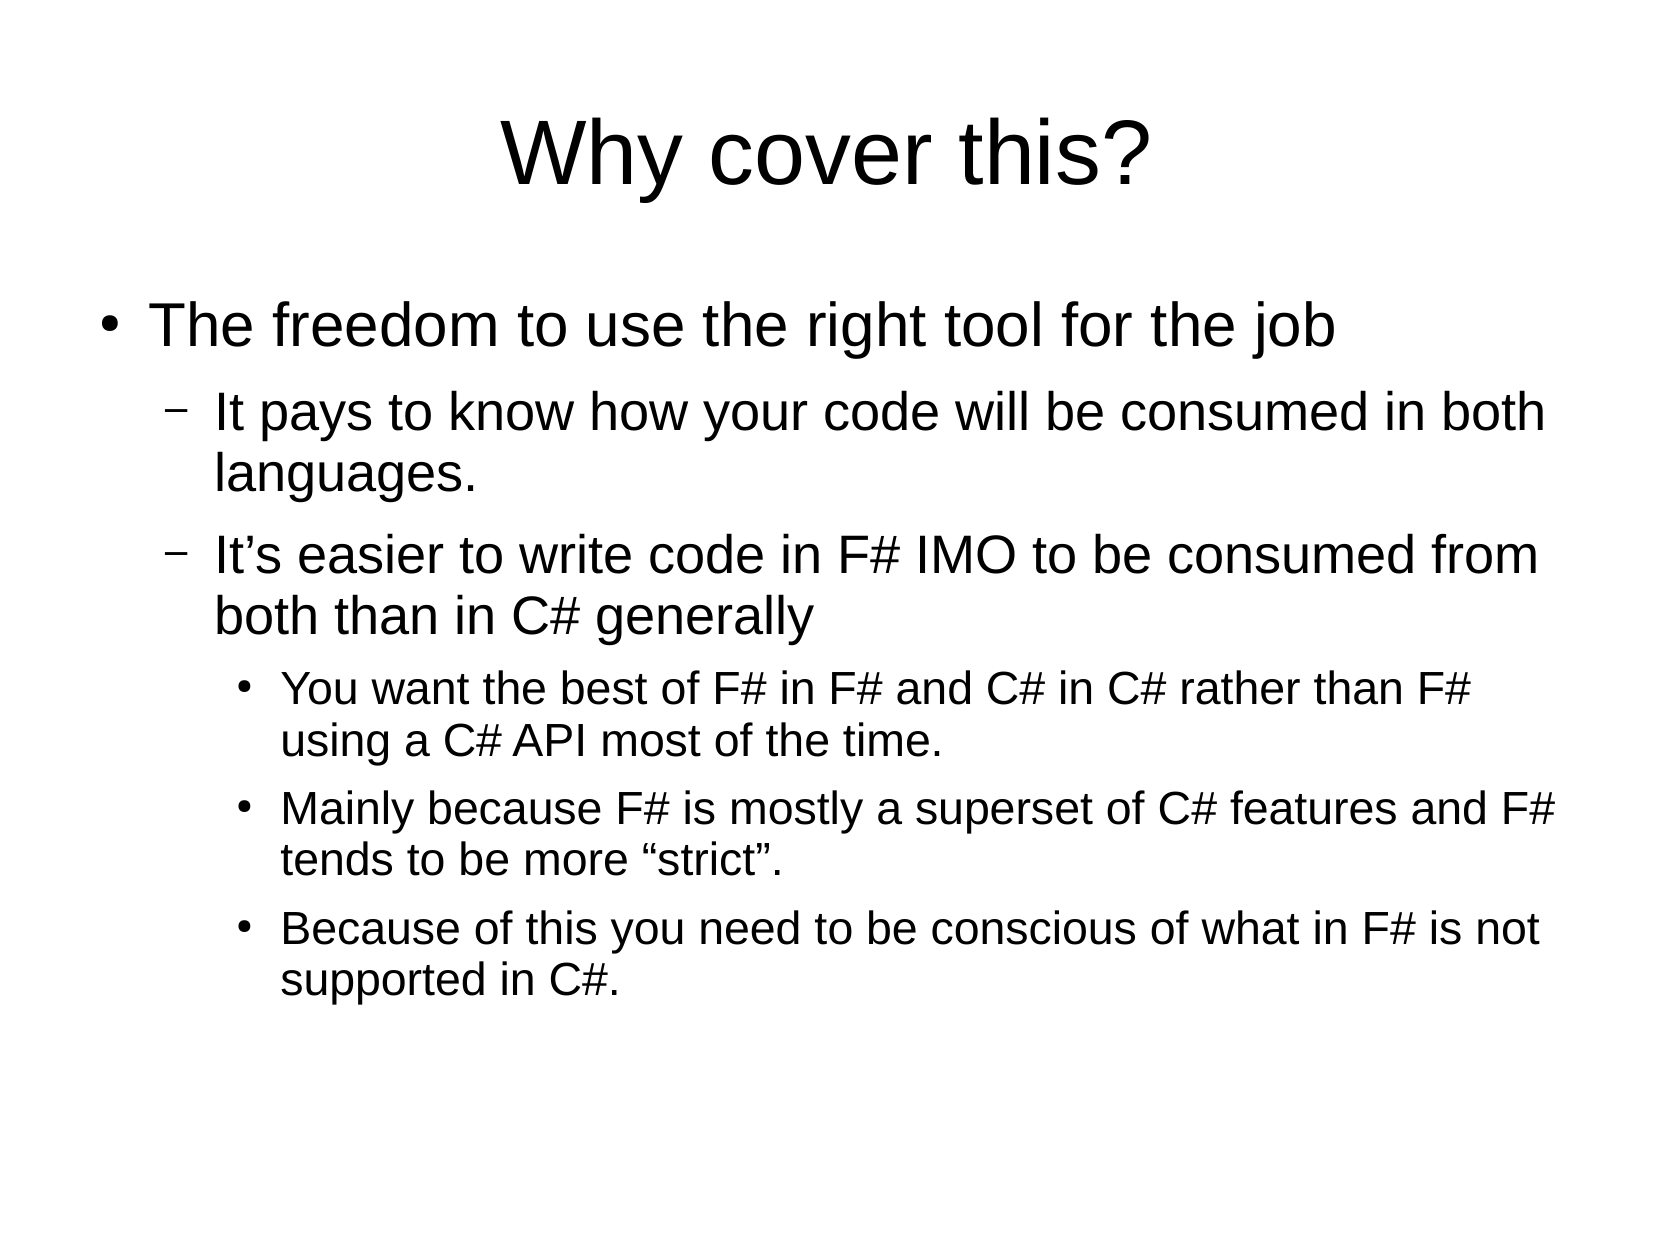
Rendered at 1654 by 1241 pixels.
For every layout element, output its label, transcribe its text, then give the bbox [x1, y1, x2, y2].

list The freedom to use the right tool for the job It pays to know how your code will be consumed in both languages. It’s easier to write code in F# IMO to be consumed from both than in C# generally You want the best of F# in F# and C# in C# rather than F# using a C# API most of the time. Mainly because F# is mostly a superset of C# features and F# tends to be more “strict”. Because of this you need to be conscious of what in F# is not supported in C#. [82, 290, 1571, 1010]
title Why cover this? [82, 49, 1571, 257]
